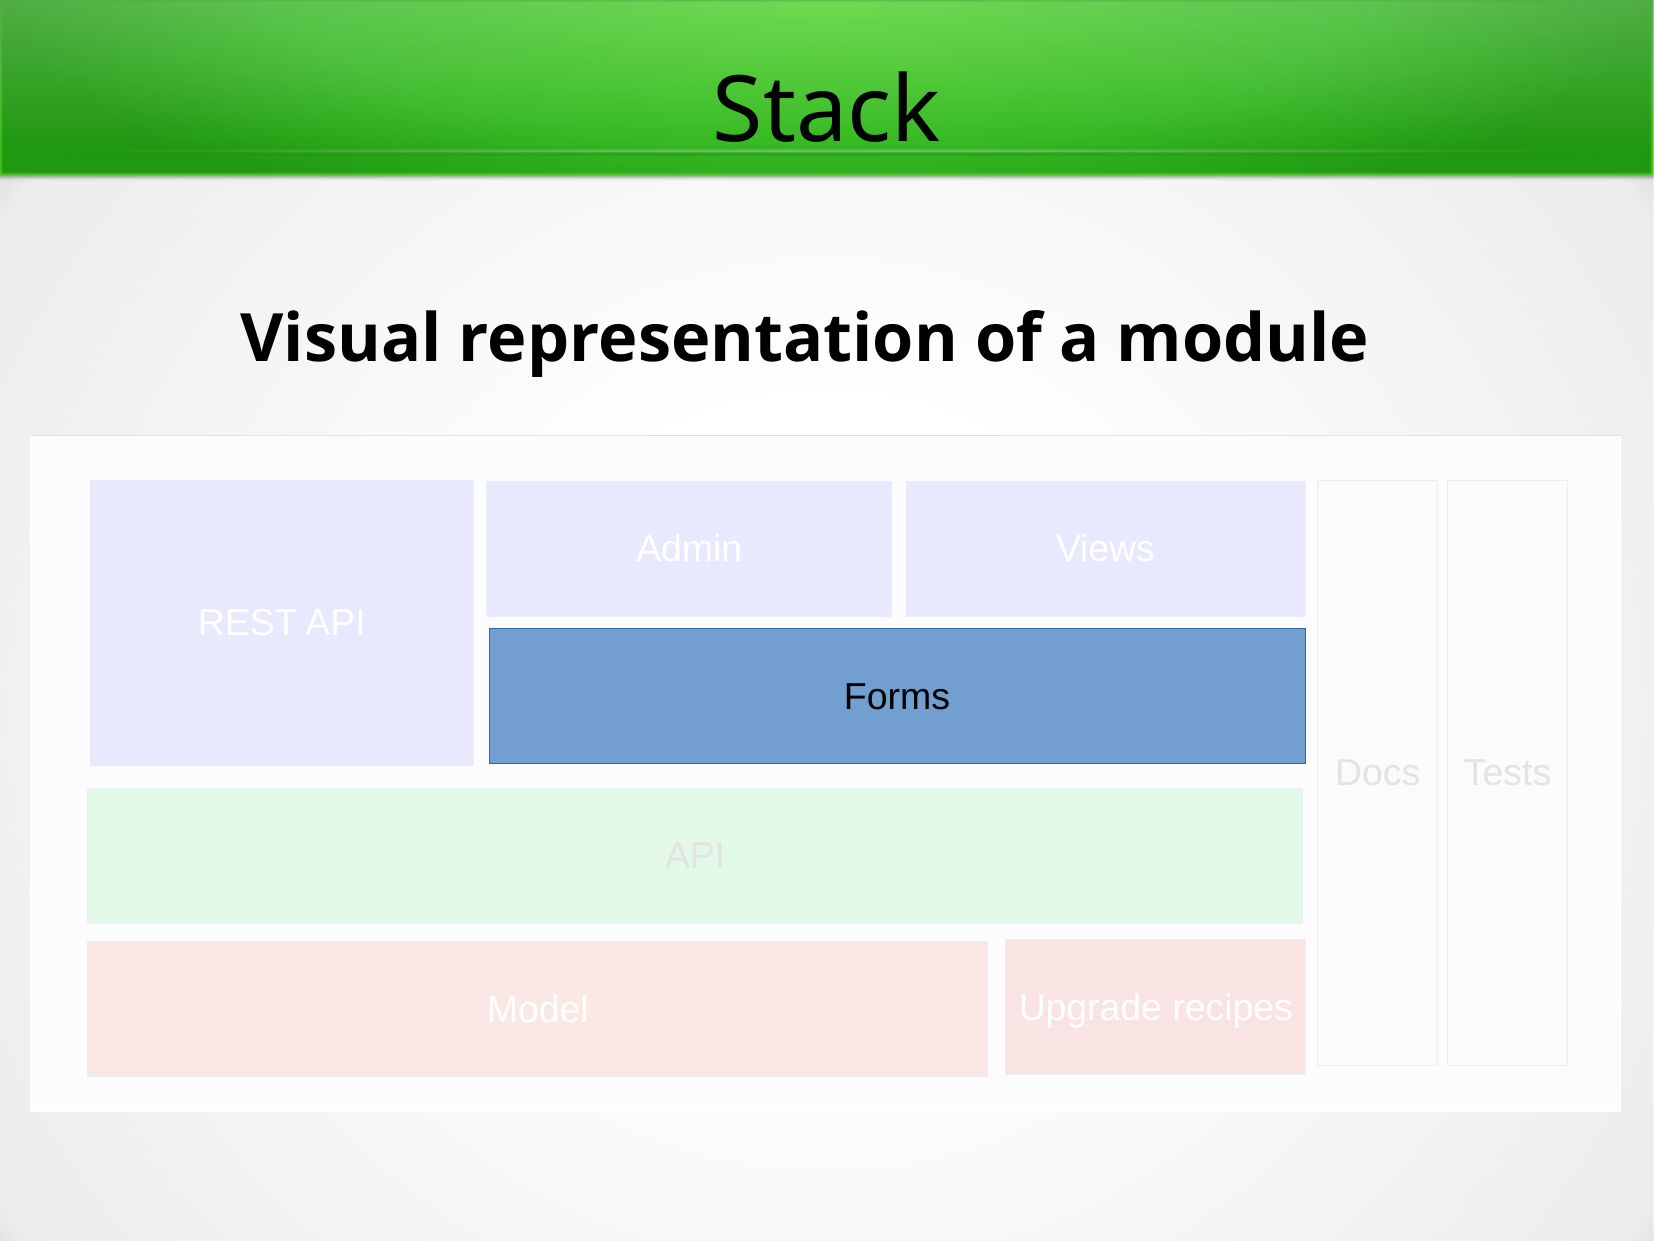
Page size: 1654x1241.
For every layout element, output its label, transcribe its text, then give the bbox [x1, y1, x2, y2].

title Stack [82, 2, 1571, 210]
text_box Visual representation of a module [225, 282, 1433, 390]
text_box [30, 435, 1621, 1112]
text_box Forms [489, 628, 1306, 764]
picture [0, 0, 1654, 1241]
